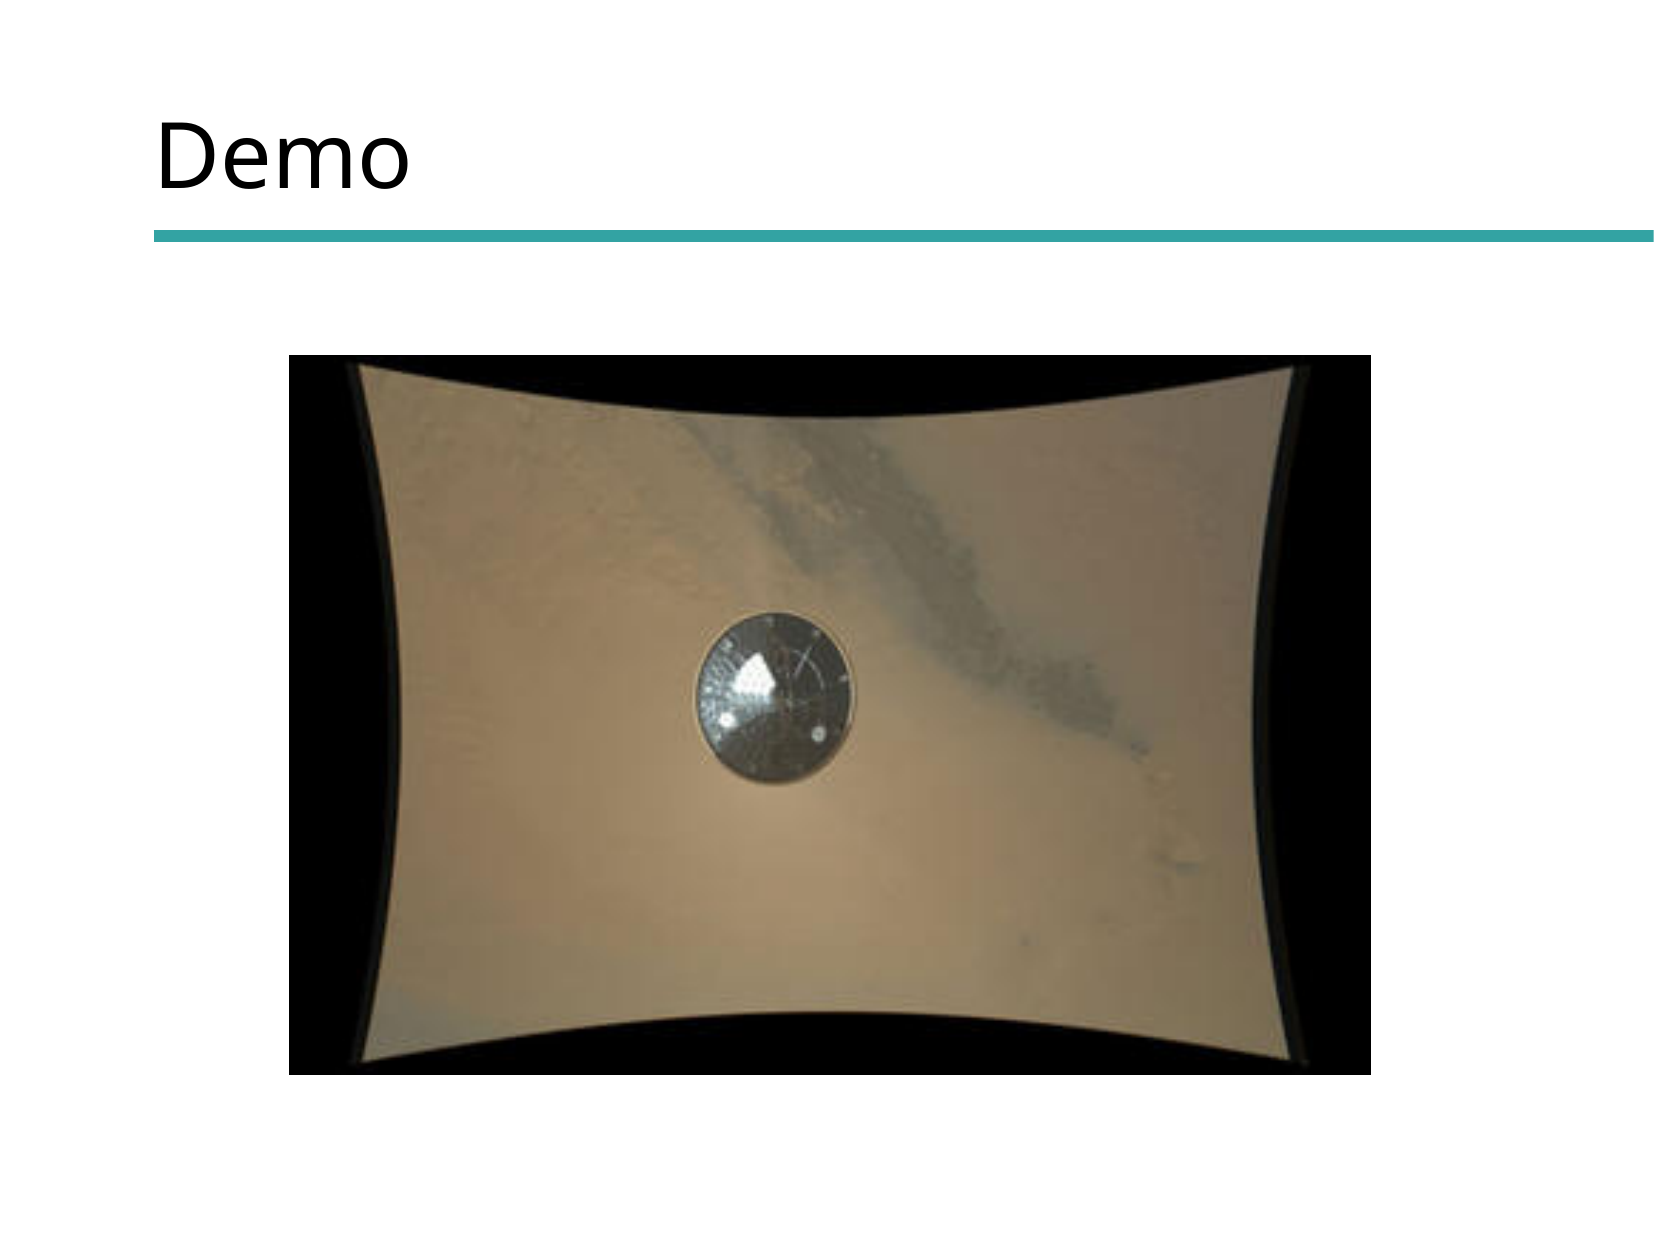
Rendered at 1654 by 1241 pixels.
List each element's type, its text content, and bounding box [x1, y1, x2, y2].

title Demo [153, 49, 1642, 257]
picture [289, 355, 1371, 1075]
